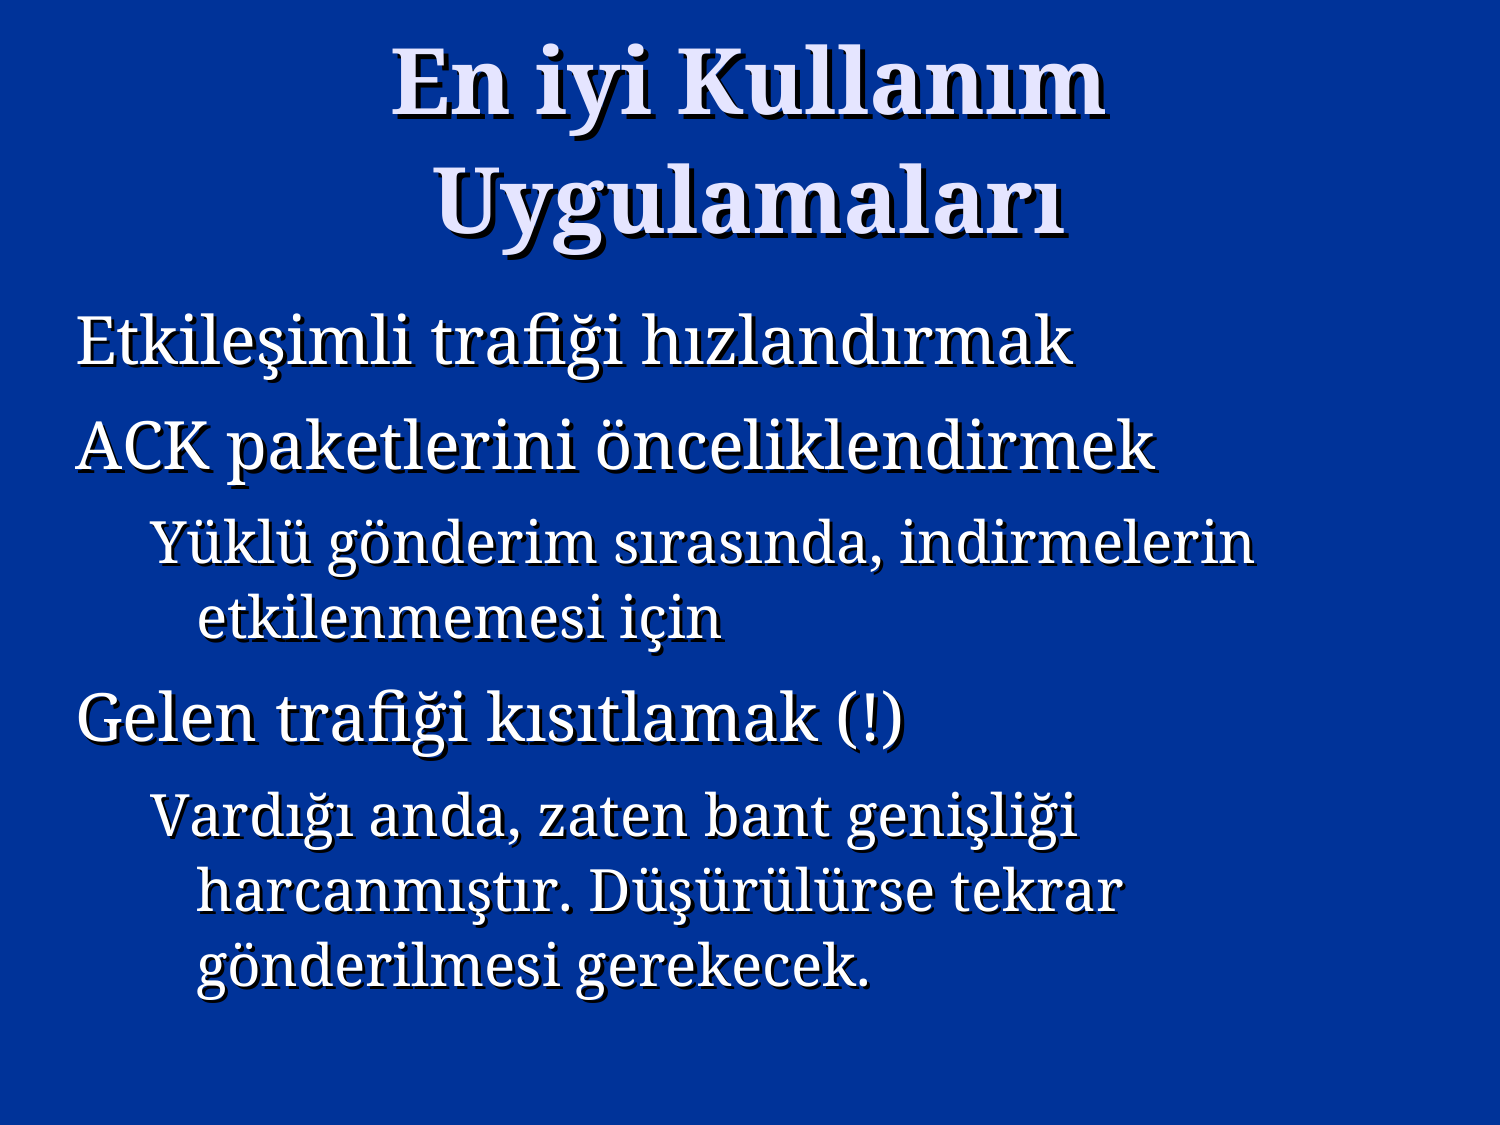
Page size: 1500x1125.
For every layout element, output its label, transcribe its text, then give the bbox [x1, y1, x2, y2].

list Etkileşimli trafiği hızlandırmak ACK paketlerini önceliklendirmek Yüklü gönderim sırasında, indirmelerin etkilenmemesi için Gelen trafiği kısıtlamak (!) Vardığı anda, zaten bant genişliği harcanmıştır. Düşürülürse tekrar gönderilmesi gerekecek. [74, 295, 1425, 1006]
title En iyi Kullanım Uygulamaları [74, 31, 1425, 246]
